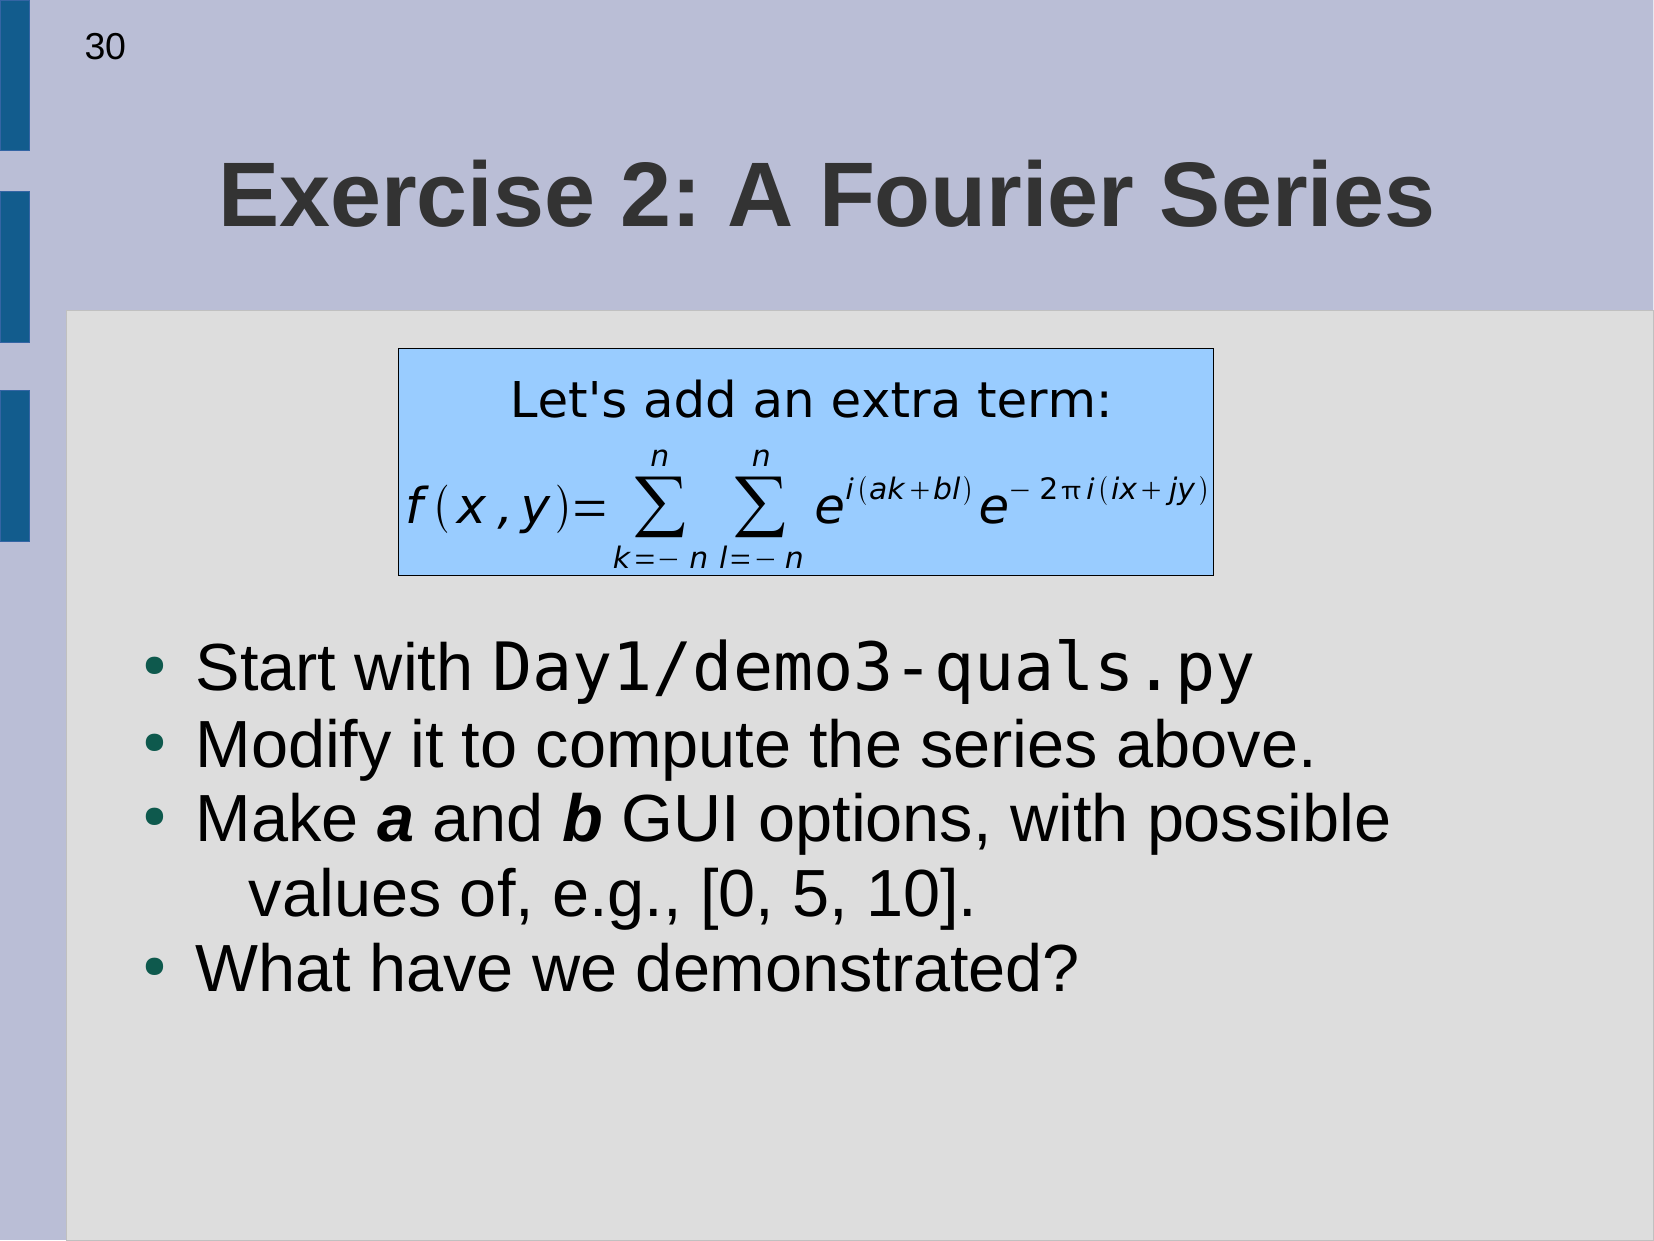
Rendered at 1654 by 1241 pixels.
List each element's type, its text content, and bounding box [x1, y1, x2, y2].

title Exercise 2: A Fourier Series [121, 91, 1534, 299]
list Start with Day1/demo3-quals.py Modify it to compute the series above. Make a and b GUI options, with possible values of, e.g., [0, 5, 10]. What have we demonstrated? [107, 628, 1590, 1006]
chart [398, 348, 1214, 576]
text_box <number> [108, 18, 232, 92]
